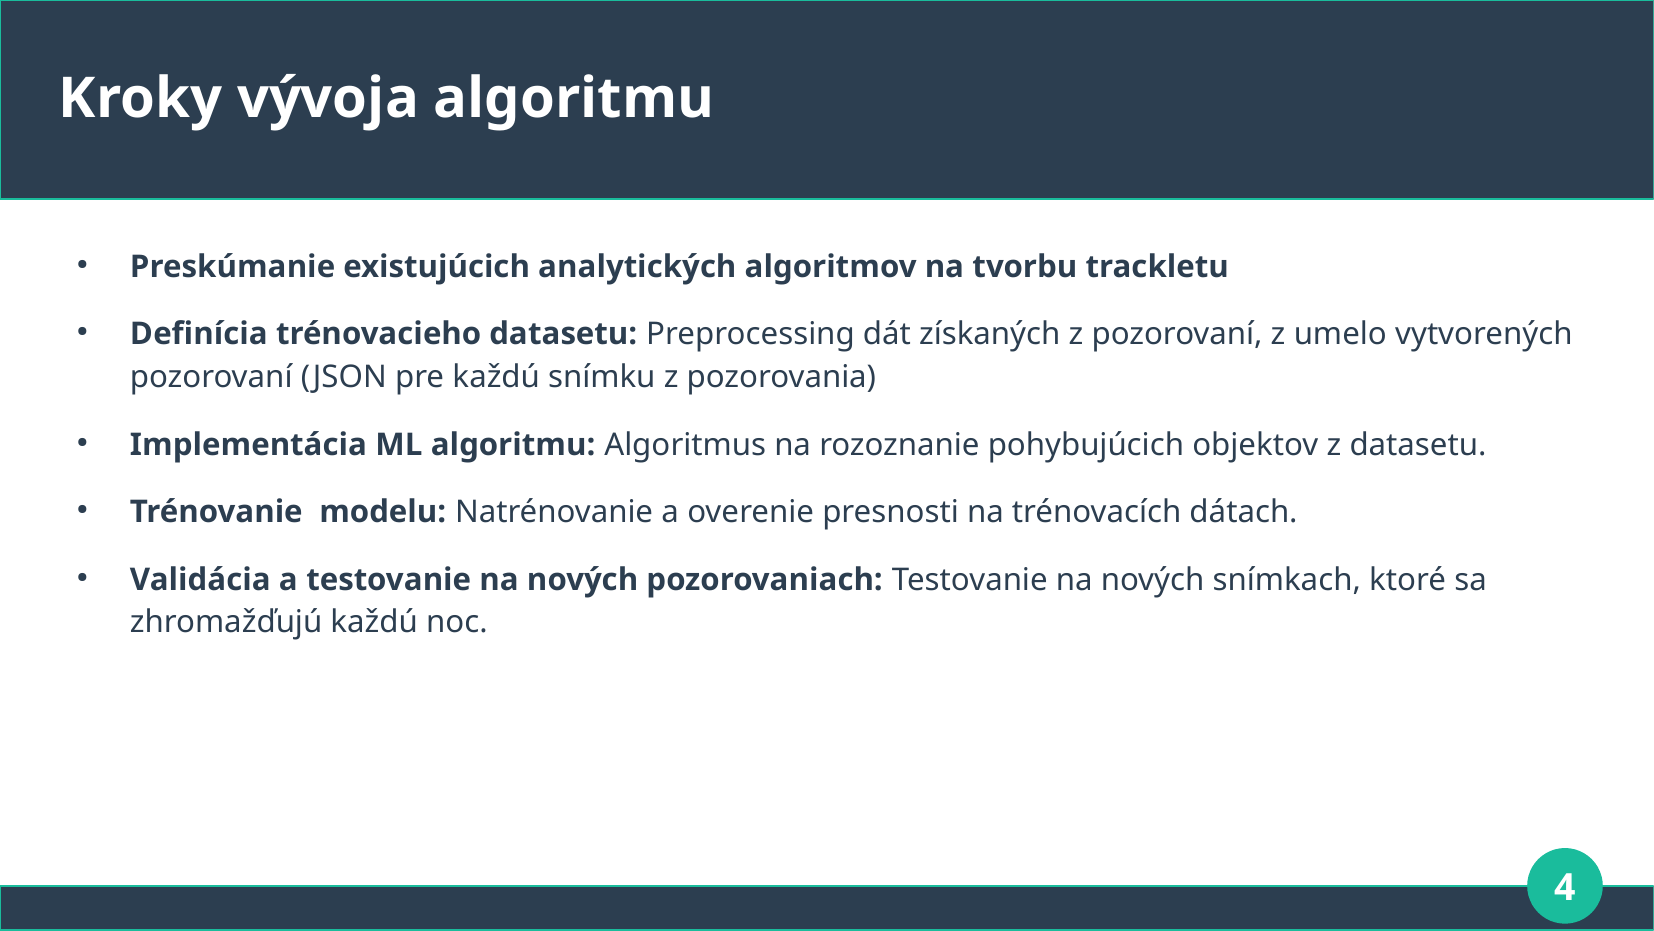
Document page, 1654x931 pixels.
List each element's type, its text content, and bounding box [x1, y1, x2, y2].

list Preskúmanie existujúcich analytických algoritmov na tvorbu trackletu Definícia trénovacieho datasetu: Preprocessing dát získaných z pozorovaní, z umelo vytvorených pozorovaní (JSON pre každú snímku z pozorovania) Implementácia ML algoritmu: Algoritmus na rozoznanie pohybujúcich objektov z datasetu. Trénovanie modelu: Natrénovanie a overenie presnosti na trénovacích dátach. Validácia a testovanie na nových pozorovaniach: Testovanie na nových snímkach, ktoré sa zhromažďujú každú noc. [59, 243, 1595, 864]
title Kroky vývoja algoritmu [59, 37, 1595, 156]
